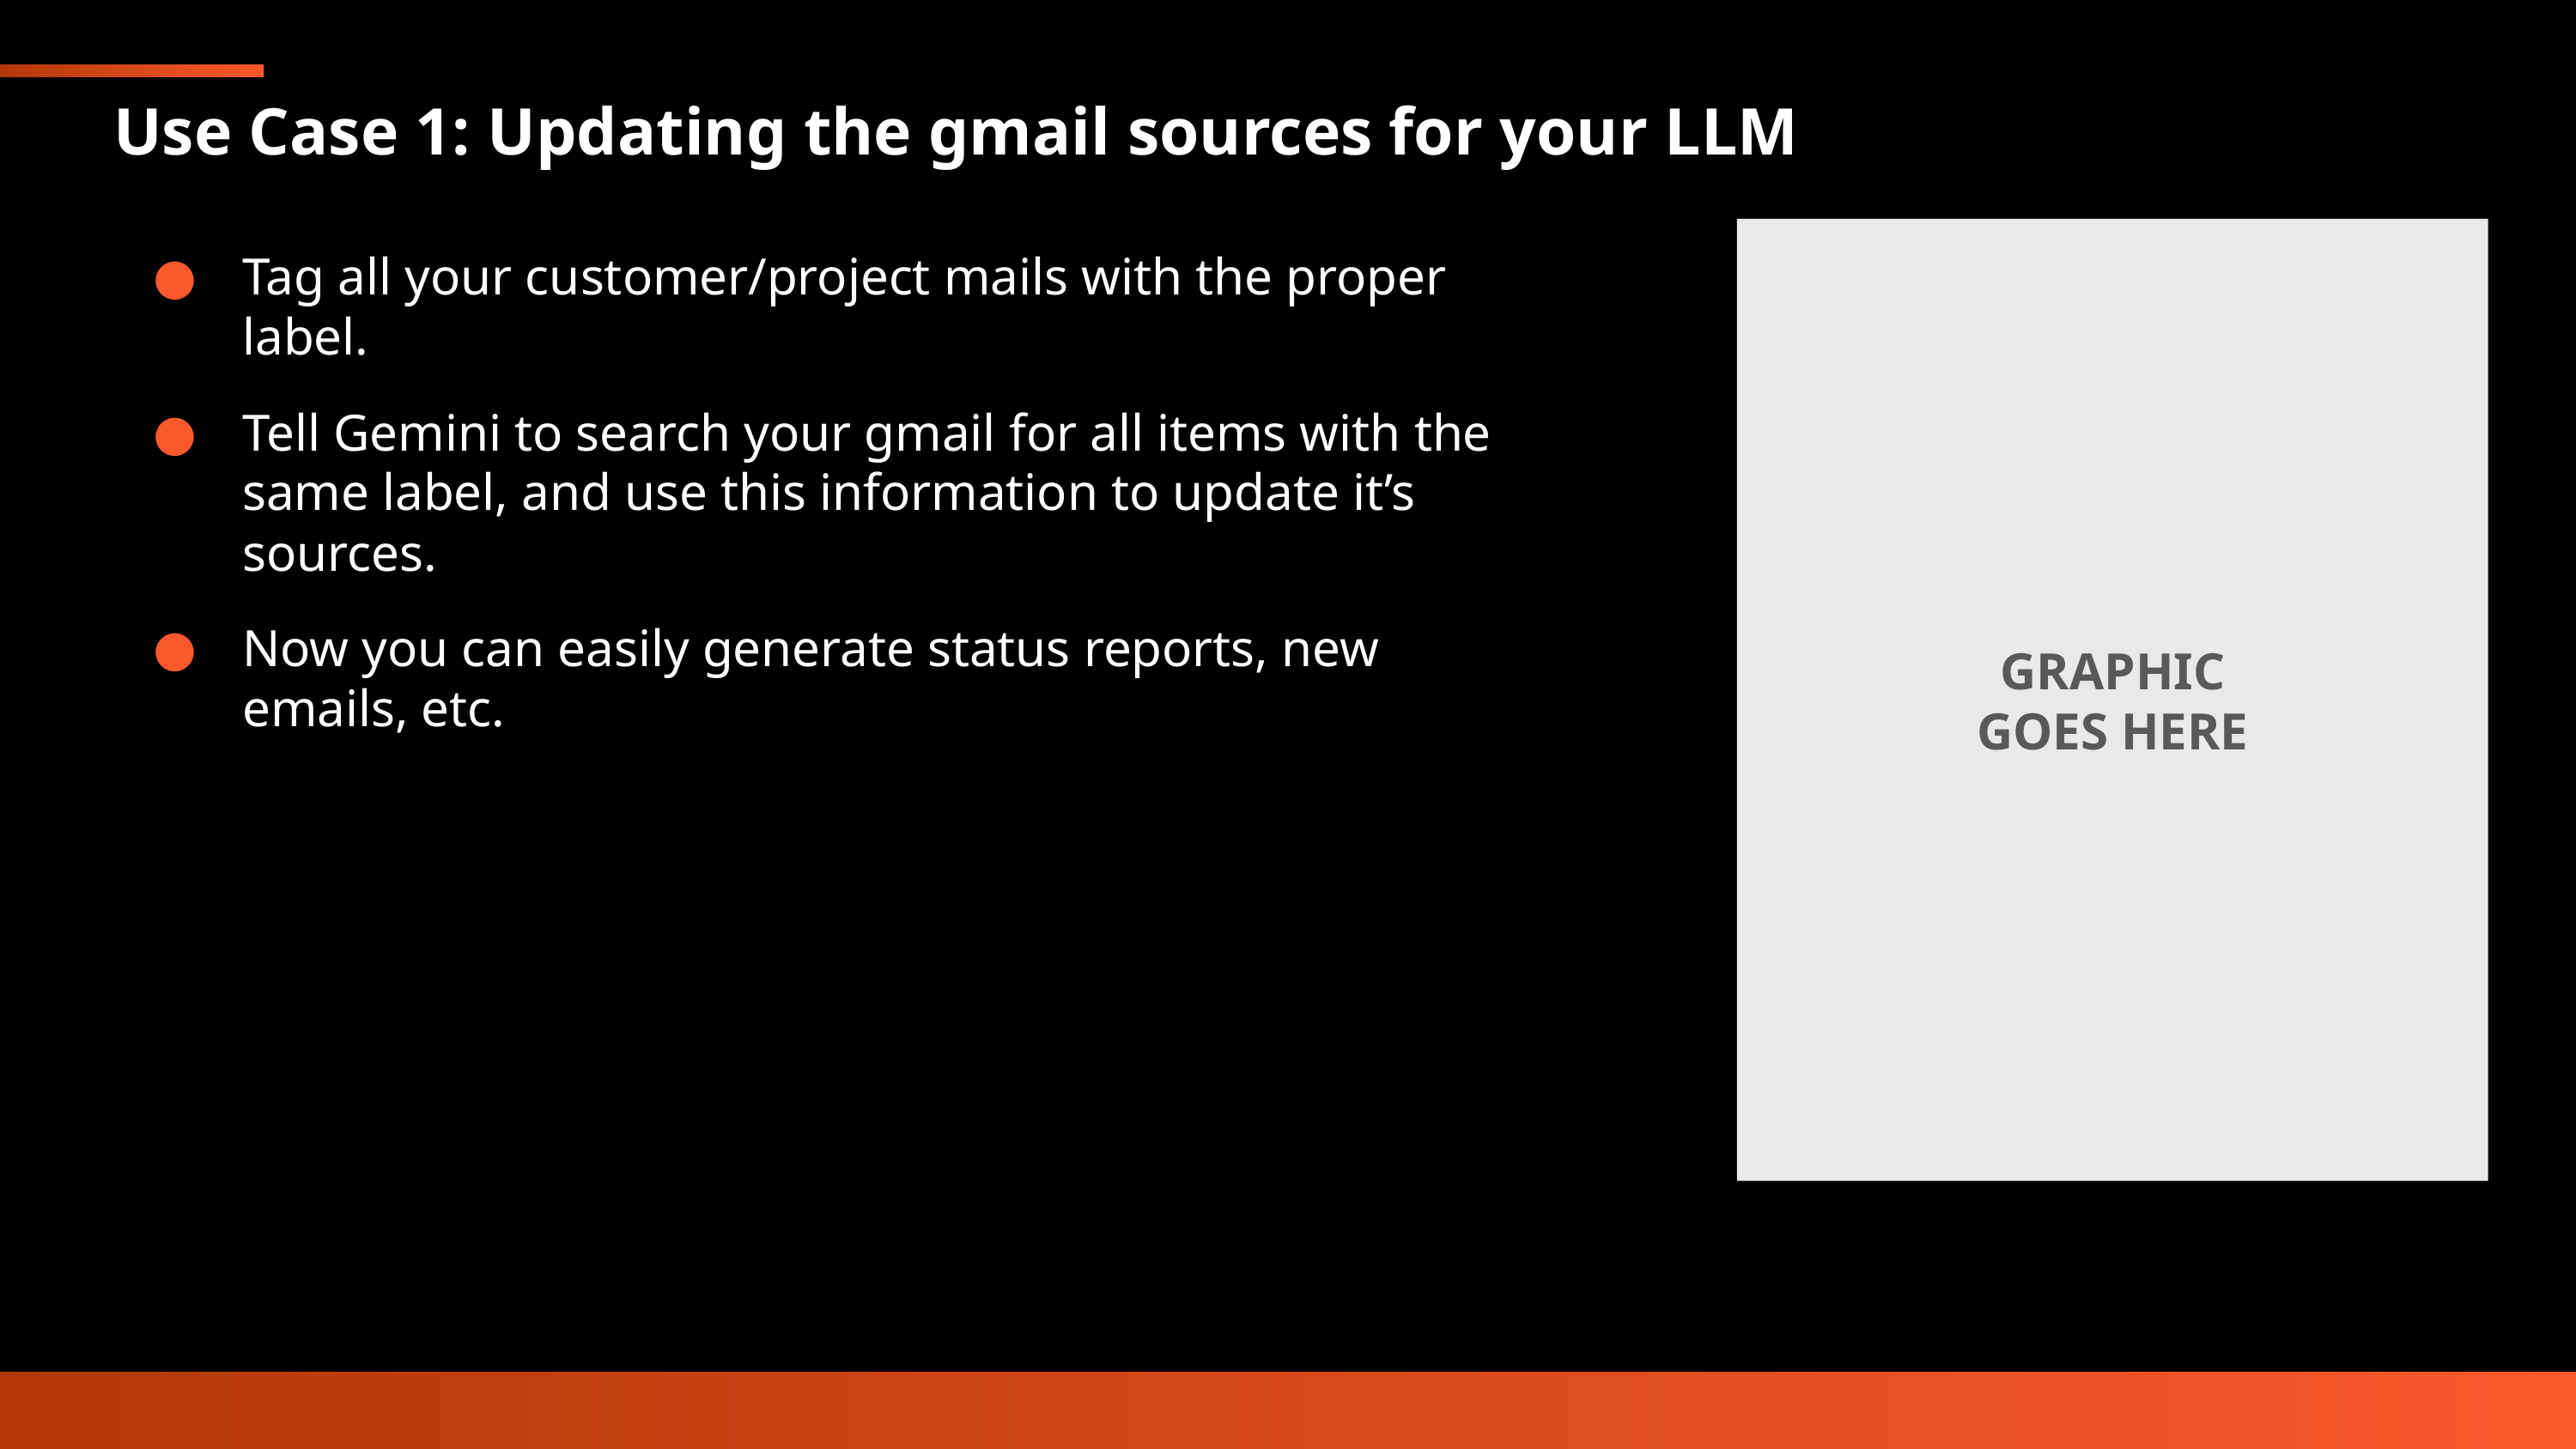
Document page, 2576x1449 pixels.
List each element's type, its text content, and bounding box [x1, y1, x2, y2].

list Tag all your customer/project mails with the proper label. Tell Gemini to search your gmail for all items with the same label, and use this information to update it’s sources. Now you can easily generate status reports, new emails, etc. [88, 227, 1527, 1181]
text_box GRAPHIC GOES HERE [1736, 218, 2488, 1181]
title Use Case 1: Updating the gmail sources for your LLM [88, 64, 2488, 227]
text_box Google drive [2516, 1372, 2524, 1448]
